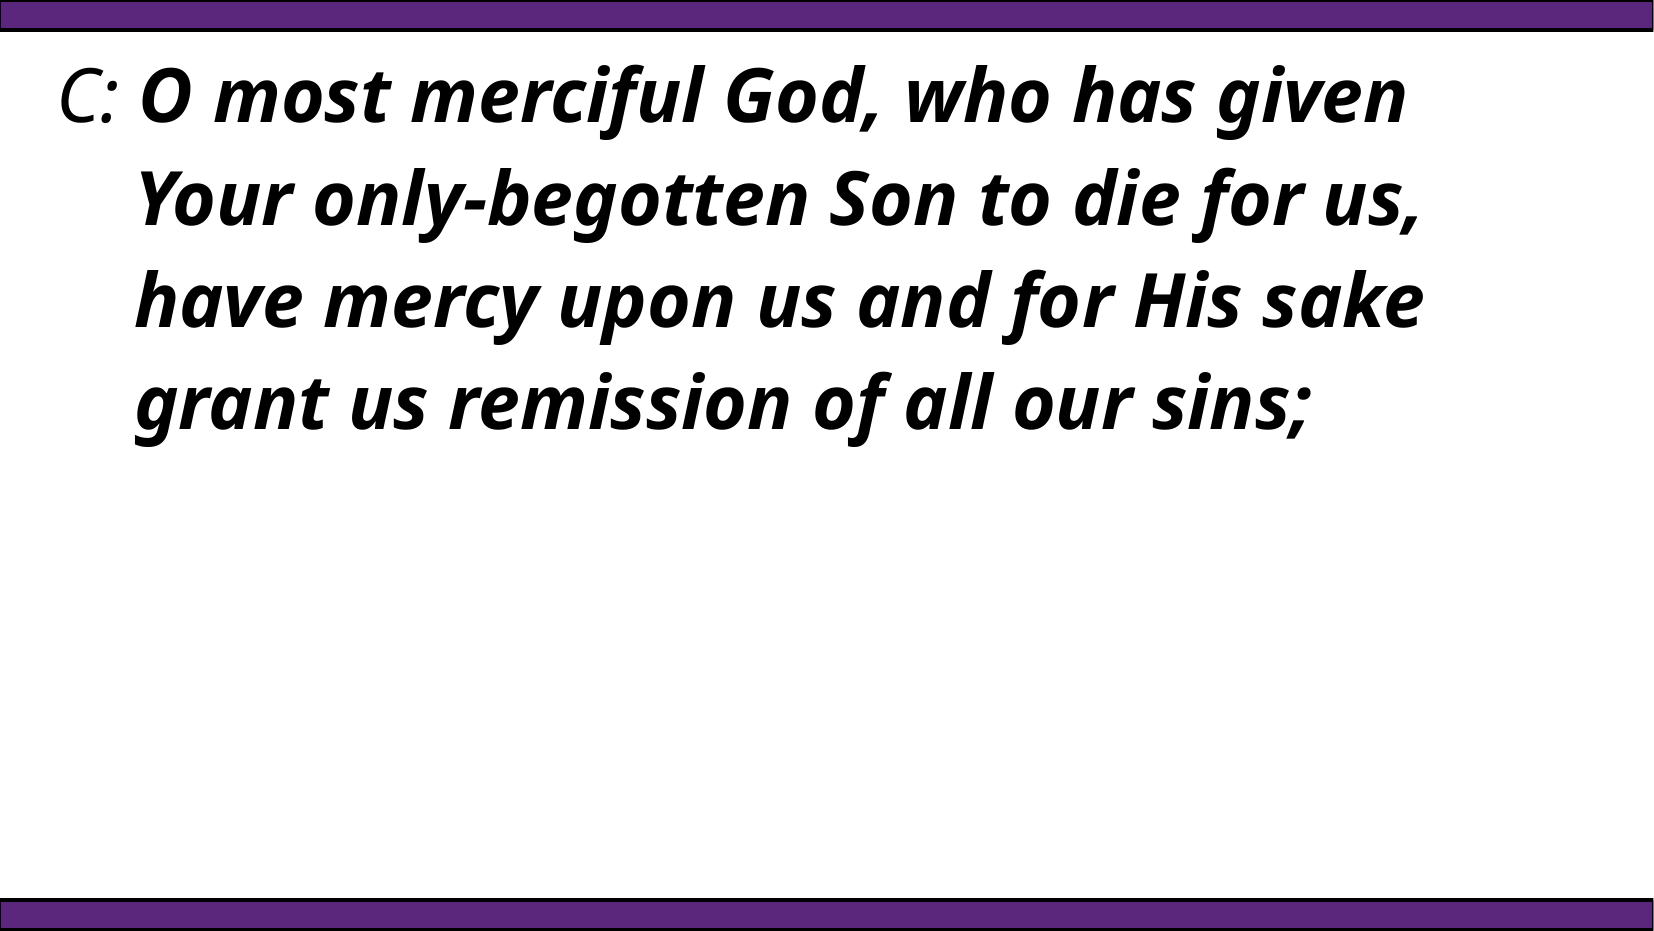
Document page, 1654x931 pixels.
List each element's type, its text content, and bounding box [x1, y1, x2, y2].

text_box [0, 0, 1654, 31]
text_box C: O most merciful God, who has given Your only-begotten Son to die for us, have mercy upon us and for His sake grant us remission of all our sins; [41, 35, 1587, 450]
text_box [0, 900, 1654, 931]
